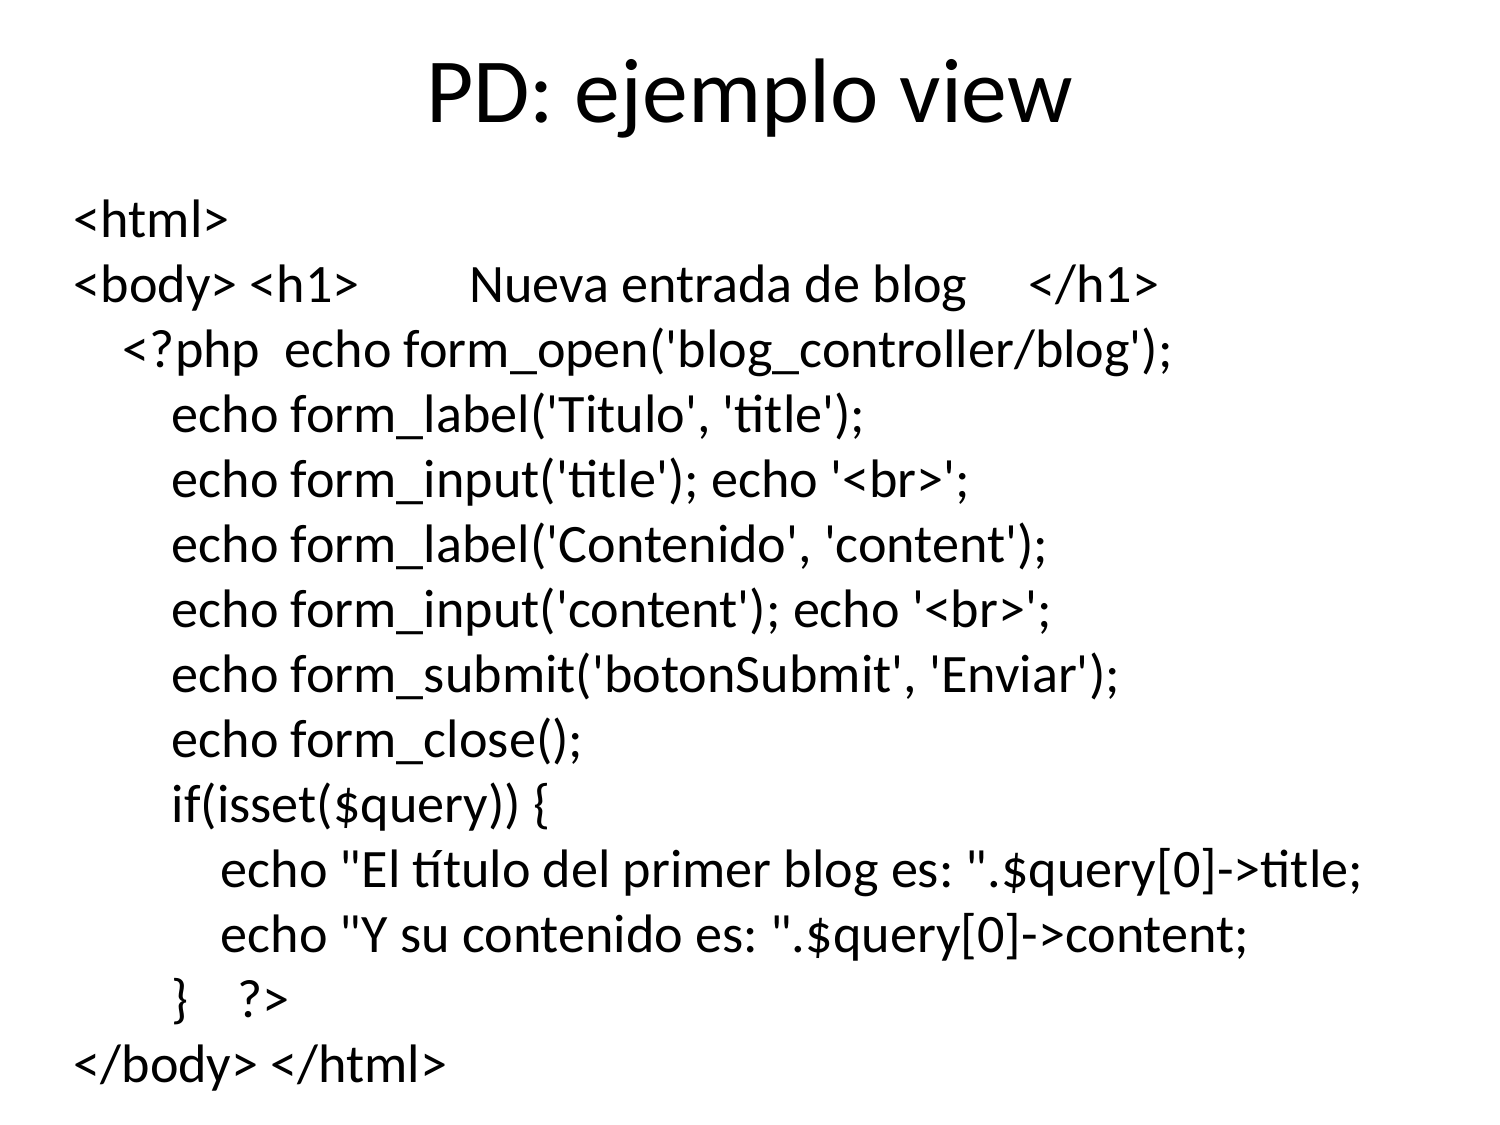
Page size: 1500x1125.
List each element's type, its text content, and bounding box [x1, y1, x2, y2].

title PD: ejemplo view [75, 23, 1425, 176]
list <html> <body> <h1> Nueva entrada de blog </h1> <?php echo form_open('blog_controller/blog'); echo form_label('Titulo', 'title'); echo form_input('title'); echo '<br>'; echo form_label('Contenido', 'content'); echo form_input('content'); echo '<br>'; echo form_submit('botonSubmit', 'Enviar'); echo form_close(); if(isset($query)) { echo "El título del primer blog es: ".$query[0]->title; echo "Y su contenido es: ".$query[0]->content; } ?> </body> </html> [59, 176, 1484, 1004]
